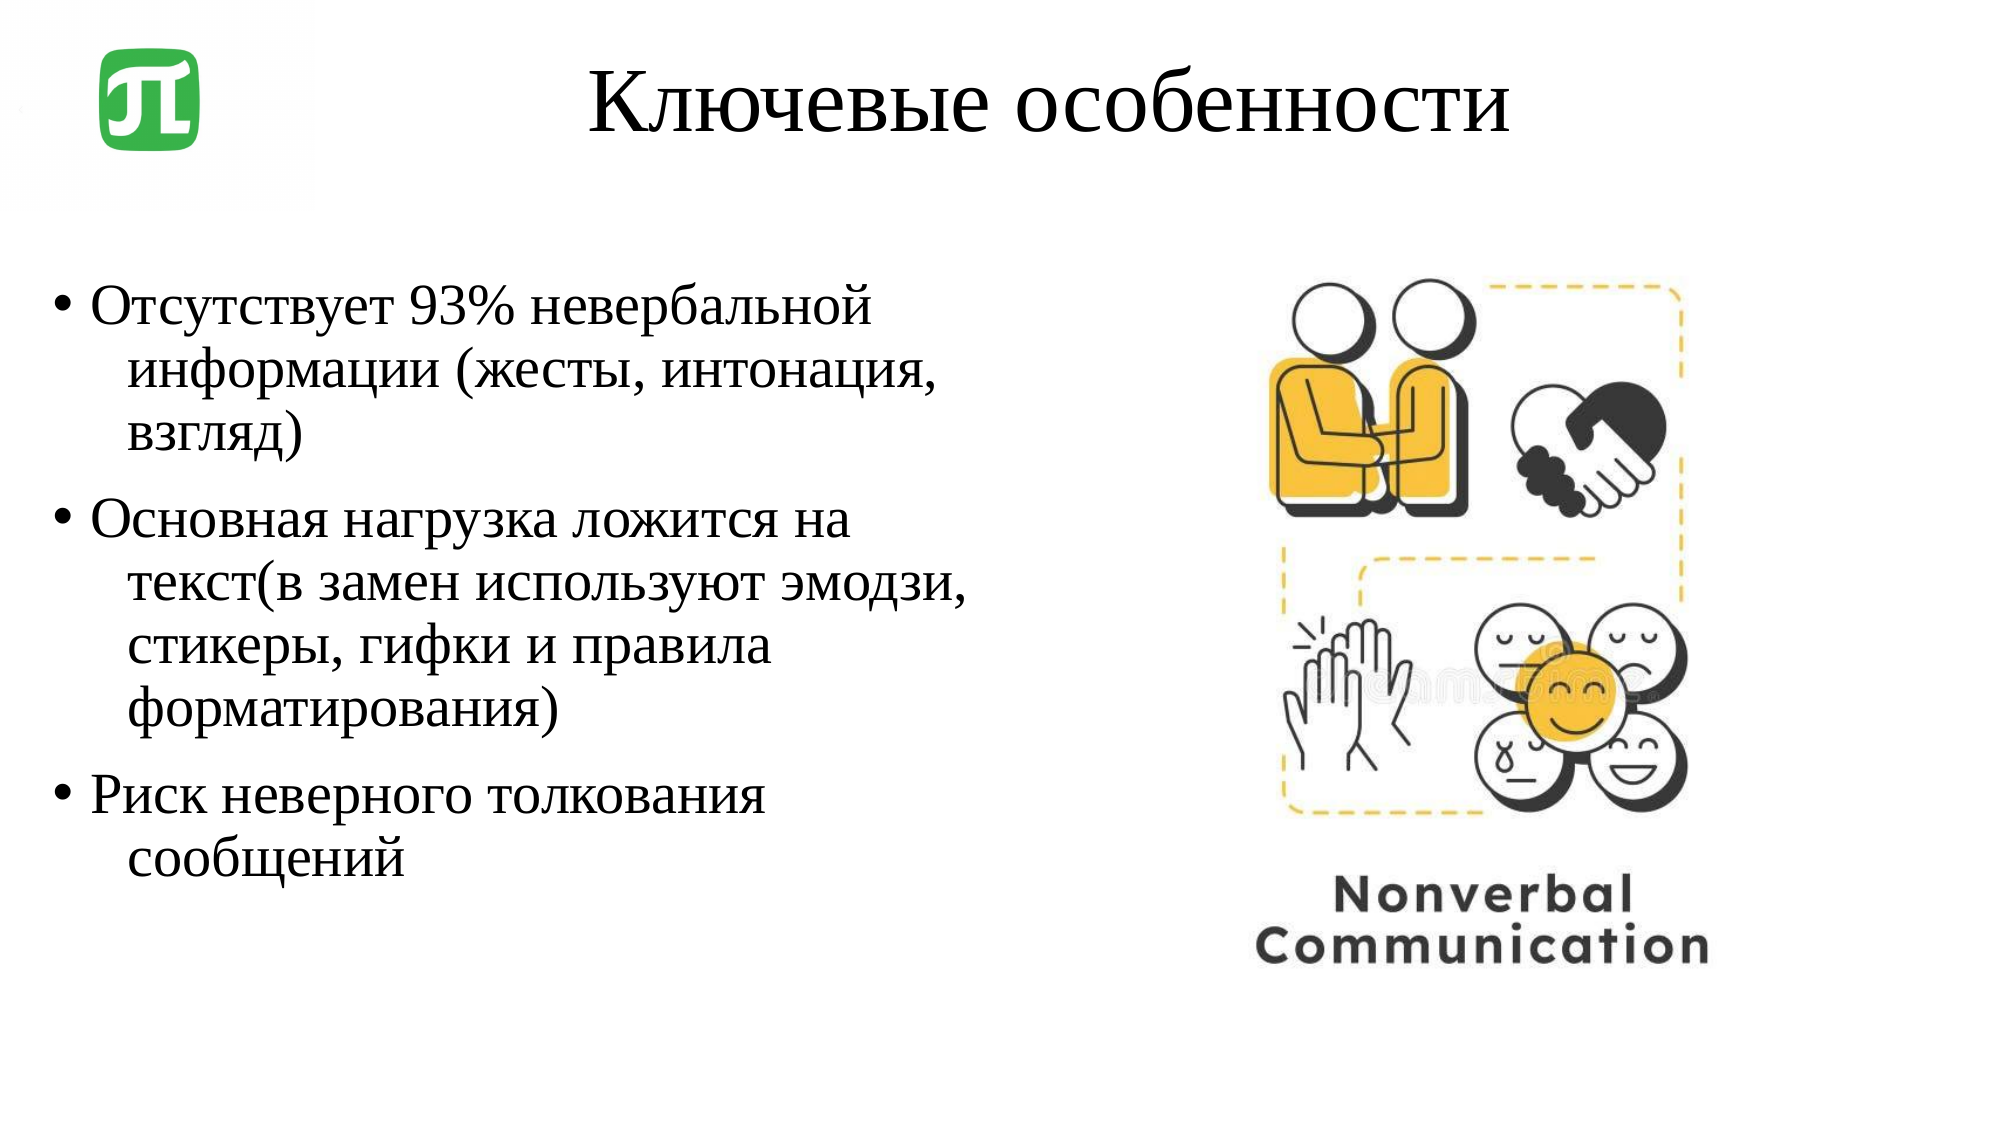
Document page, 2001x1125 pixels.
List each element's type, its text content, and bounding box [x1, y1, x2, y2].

list Отсутствует 93% невербальной информации (жесты, интонация, взгляд) Основная нагрузка ложится на текст(в замен используют эмодзи, стикеры, гифки и правила форматирования) Риск неверного толкования сообщений [37, 266, 1014, 1013]
picture [0, 0, 315, 211]
picture [1014, 201, 1951, 1013]
title Ключевые особенности [315, 0, 1913, 211]
